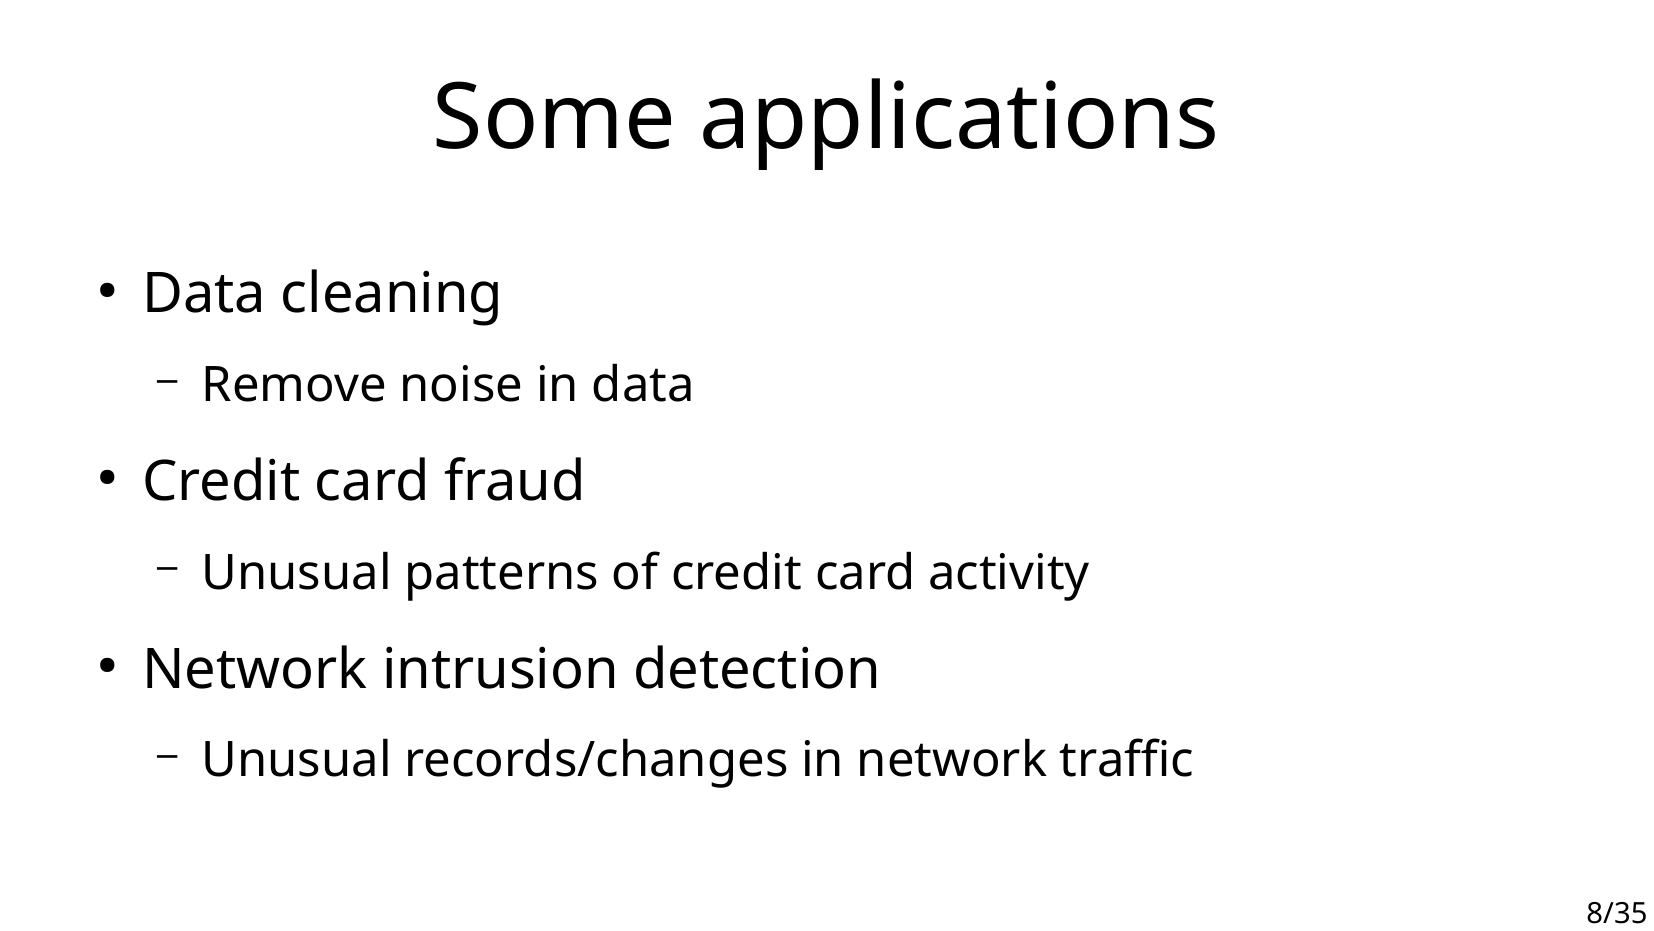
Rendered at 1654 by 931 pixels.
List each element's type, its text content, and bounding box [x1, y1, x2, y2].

title Some applications [82, 1, 1571, 226]
list Data cleaning Remove noise in data Credit card fraud Unusual patterns of credit card activity Network intrusion detection Unusual records/changes in network traffic [82, 253, 1571, 793]
